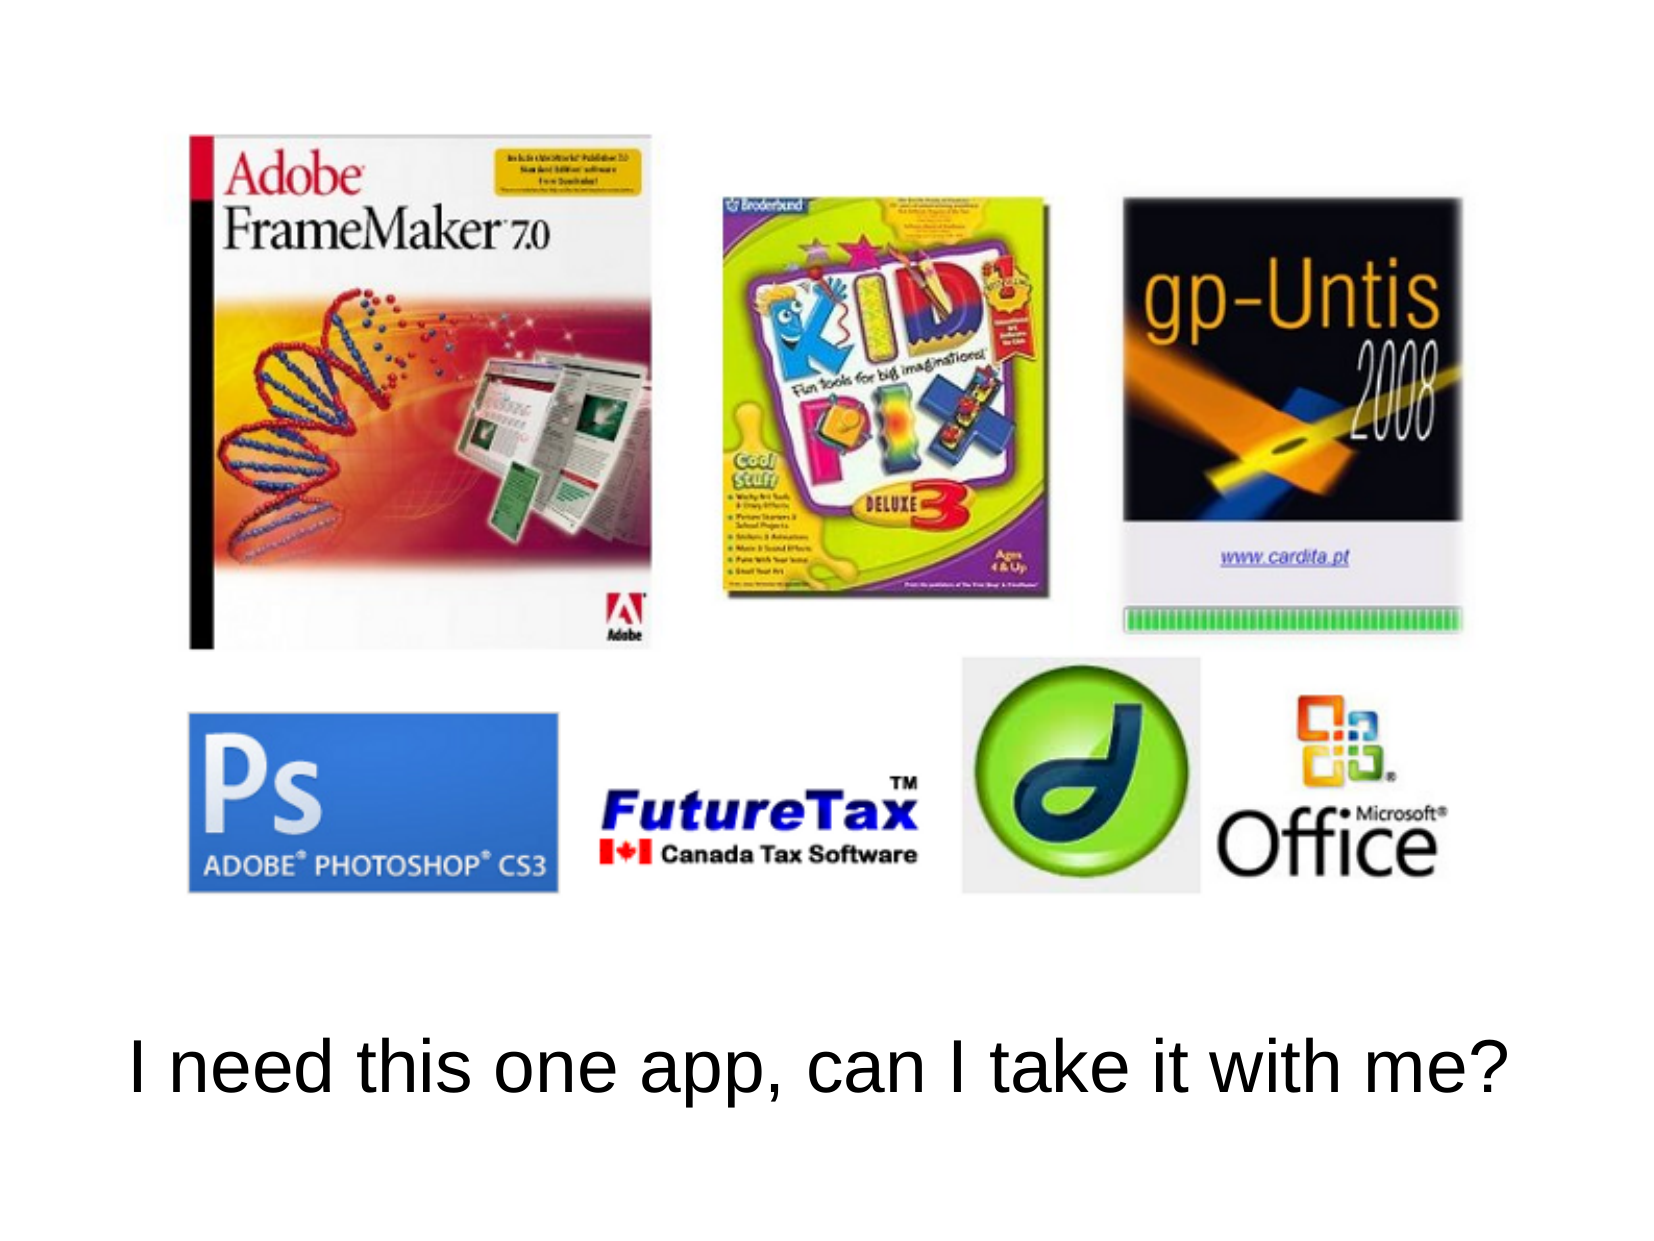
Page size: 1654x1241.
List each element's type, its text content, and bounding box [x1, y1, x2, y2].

title I need this one app, can I take it with me? [75, 970, 1564, 1163]
picture [146, 112, 1501, 929]
